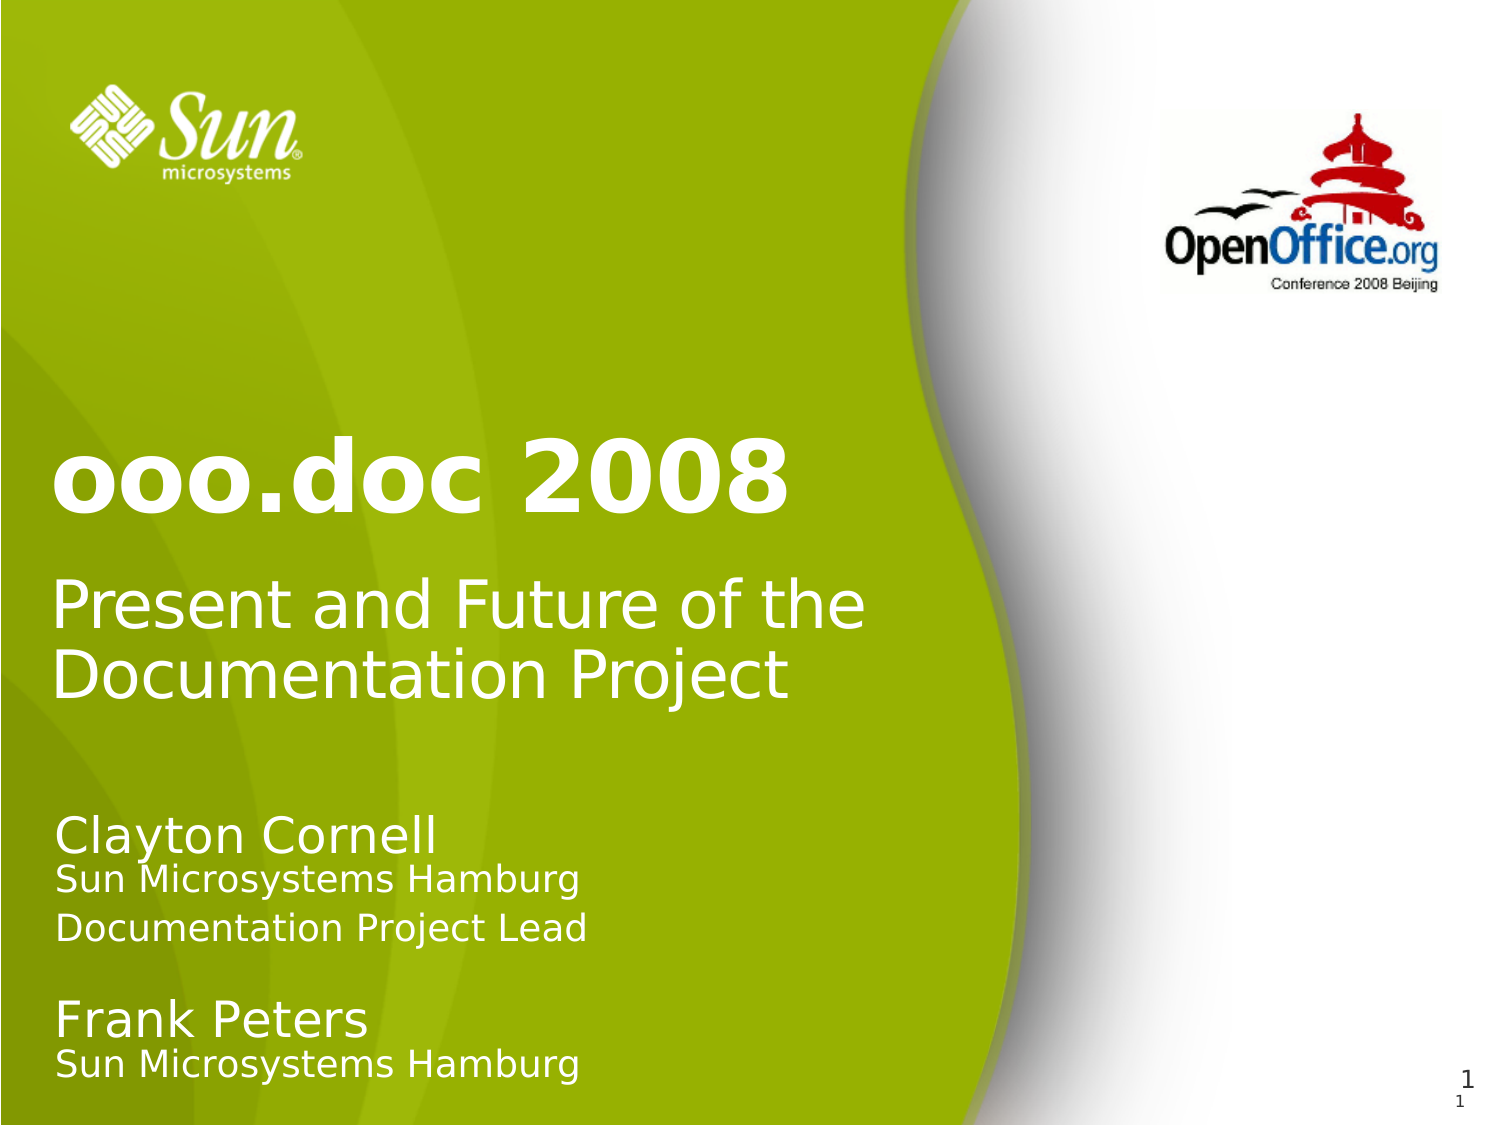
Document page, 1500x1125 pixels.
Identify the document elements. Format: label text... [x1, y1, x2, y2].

list Clayton Cornell Sun Microsystems Hamburg Documentation Project Lead Frank Peters Sun Microsystems Hamburg [54, 813, 701, 1125]
title ooo.doc 2008 Present and Future of the Documentation Project [50, 417, 1117, 713]
picture [1, 0, 1442, 1125]
text_box <number> [1368, 1081, 1466, 1125]
